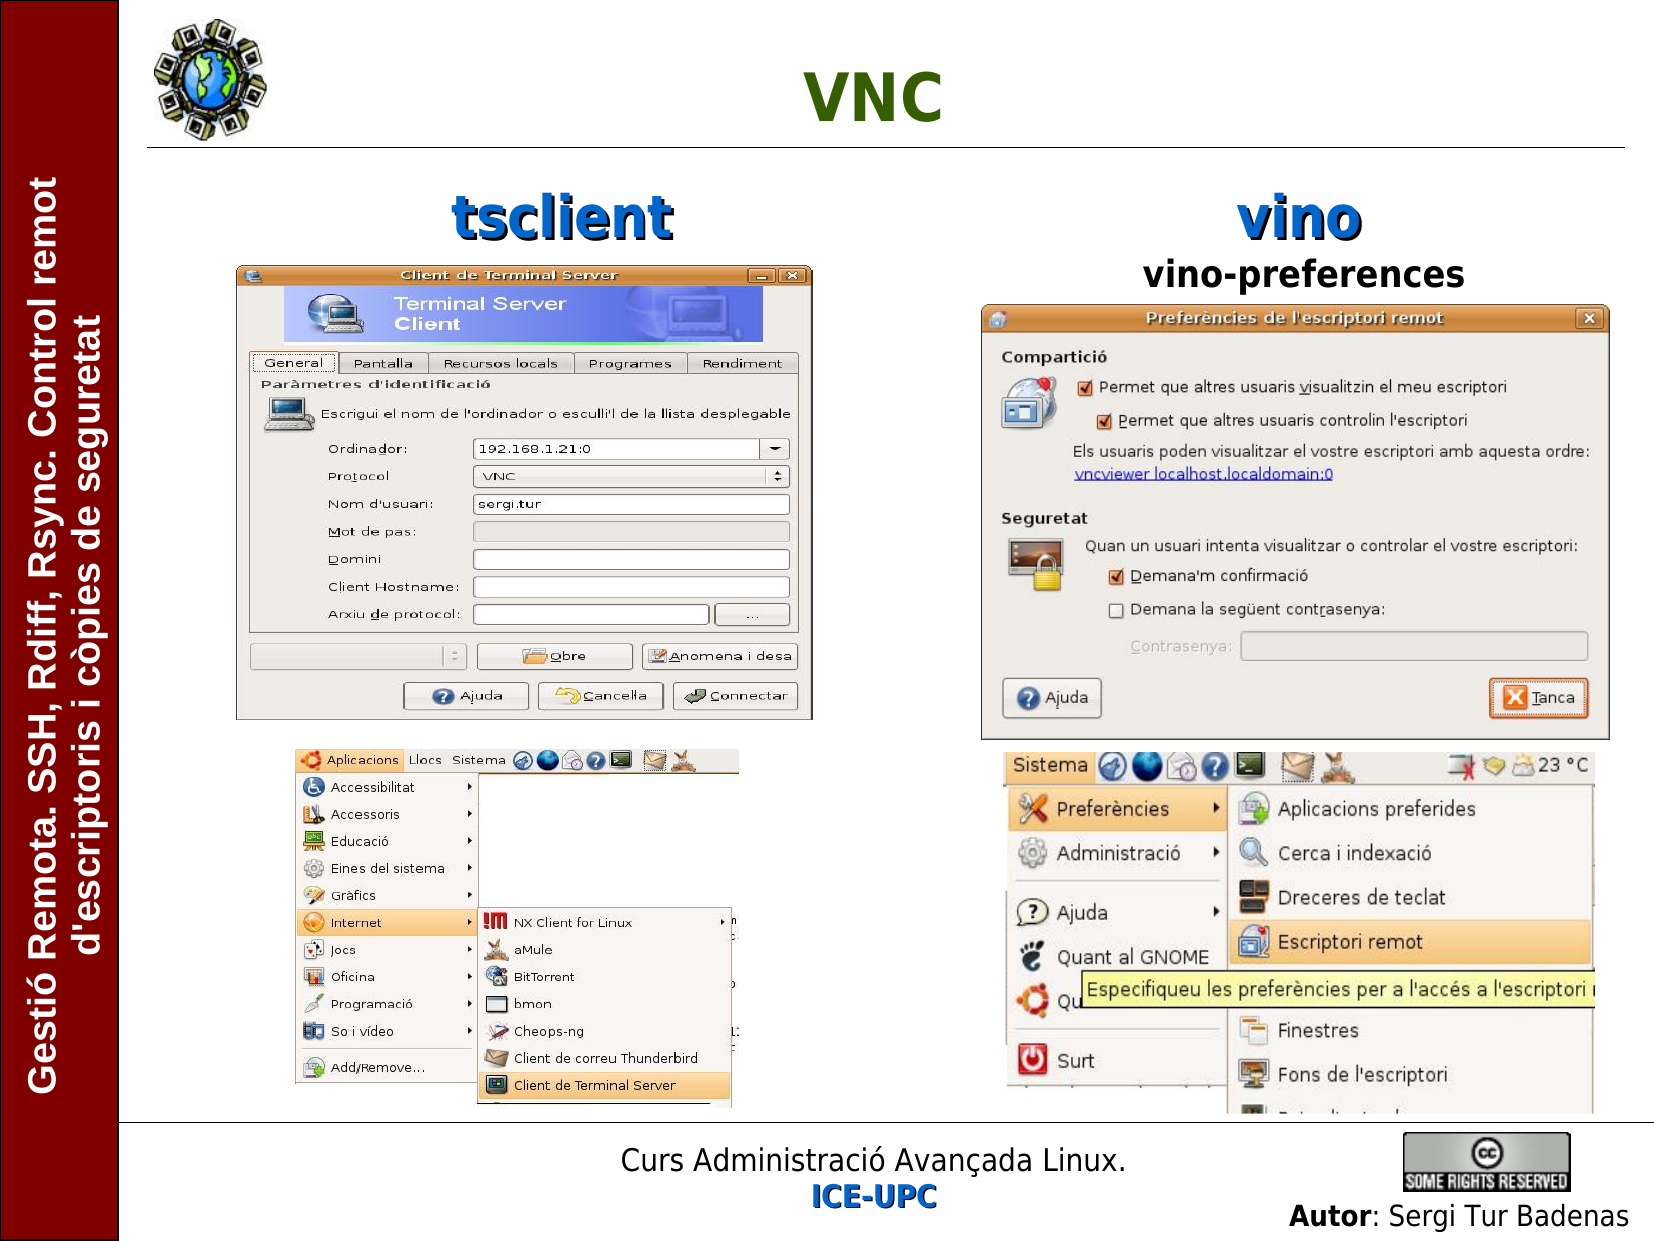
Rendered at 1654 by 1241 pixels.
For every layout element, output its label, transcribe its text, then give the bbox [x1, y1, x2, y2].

picture [1403, 1132, 1571, 1192]
picture [981, 304, 1610, 740]
title VNC [129, 49, 1619, 148]
picture [236, 265, 813, 720]
picture [1003, 752, 1595, 1120]
picture [154, 19, 268, 49]
text_box vino-preferences [1127, 245, 1474, 304]
list tsclient [141, 183, 901, 1034]
list vino [944, 183, 1636, 1093]
picture [295, 749, 739, 1108]
